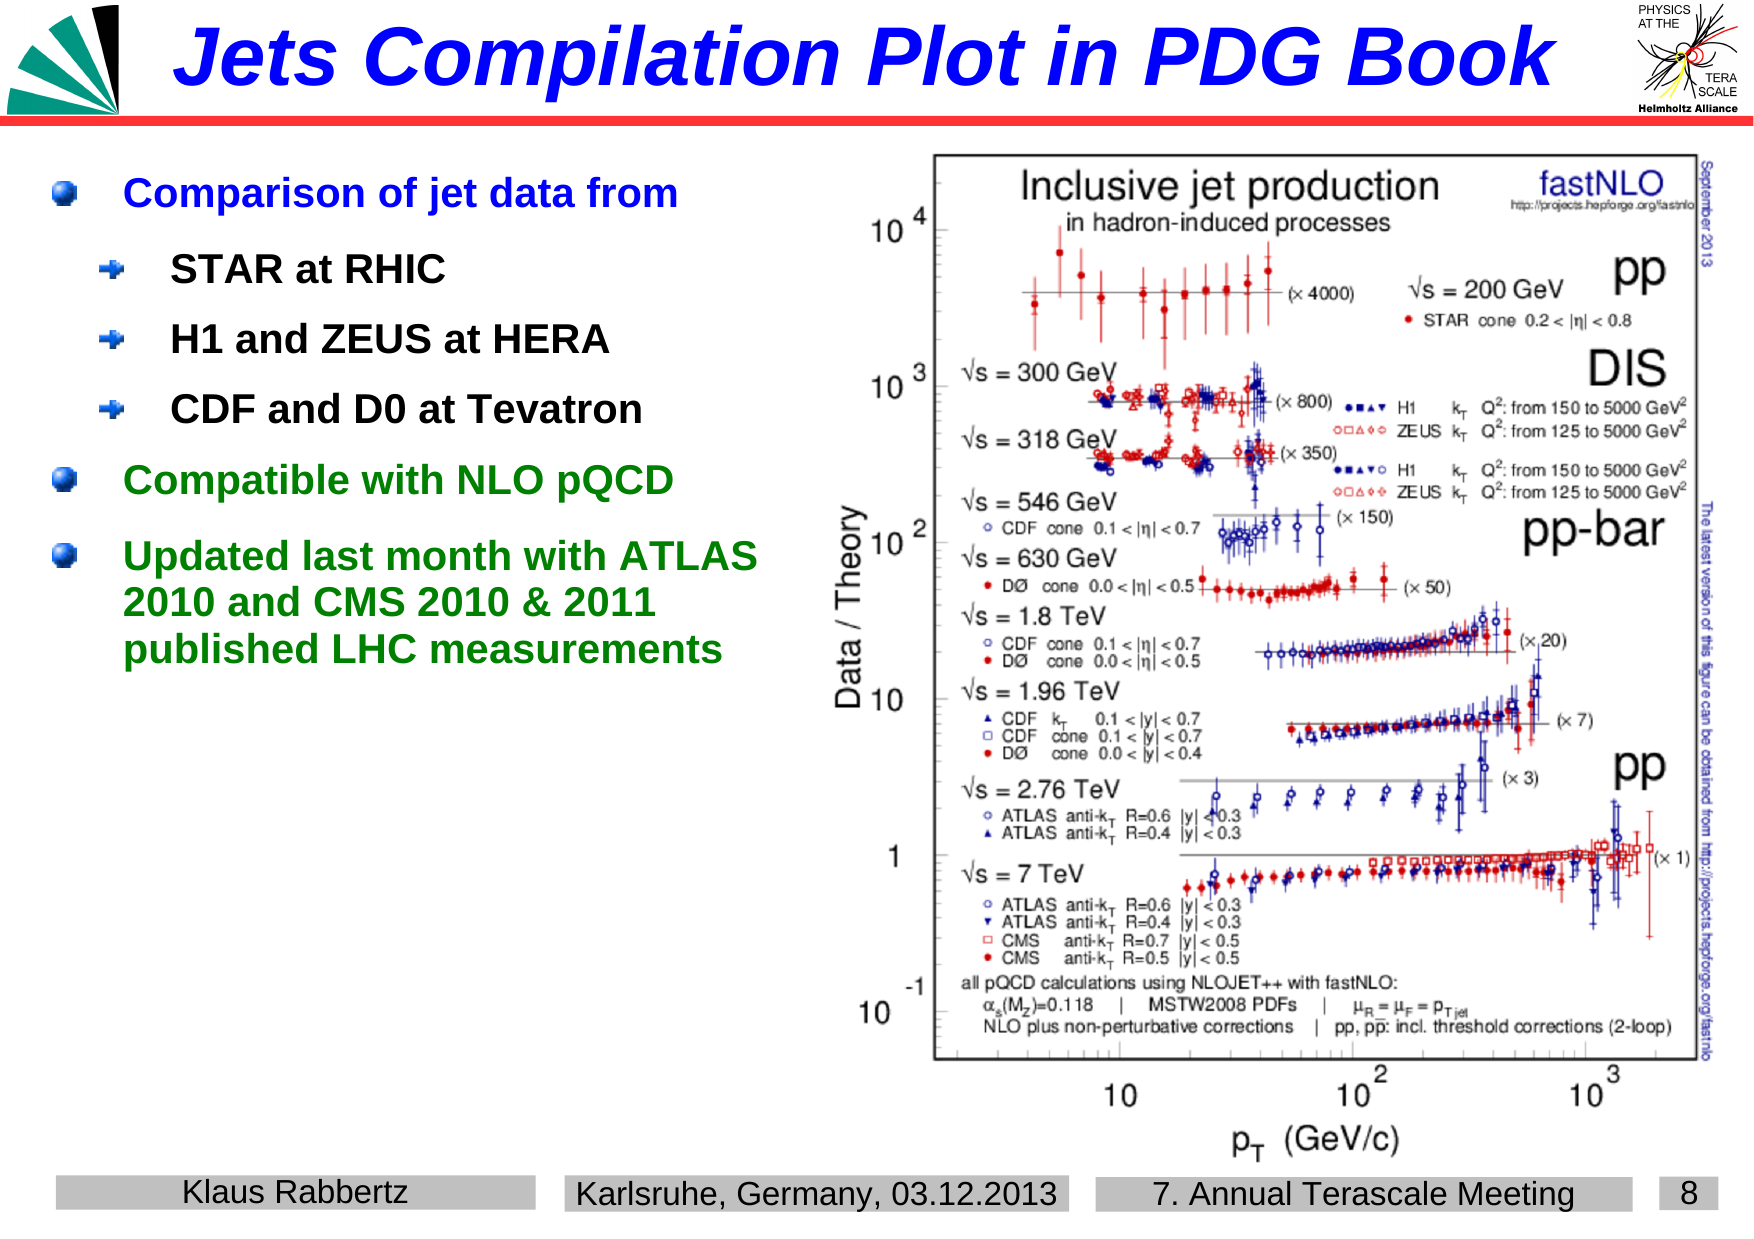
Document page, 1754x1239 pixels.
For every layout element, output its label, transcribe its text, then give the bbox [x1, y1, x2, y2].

picture [7, 5, 119, 116]
picture [828, 146, 1714, 1165]
picture [1631, 1, 1745, 115]
title Jets Compilation Plot in PDG Book [123, 0, 1606, 114]
list Comparison of jet data from STAR at RHIC H1 and ZEUS at HERA CDF and D0 at Tevatron Compatible with NLO pQCD Updated last month with ATLAS 2010 and CMS 2010 & 2011 published LHC measurements [40, 170, 775, 672]
